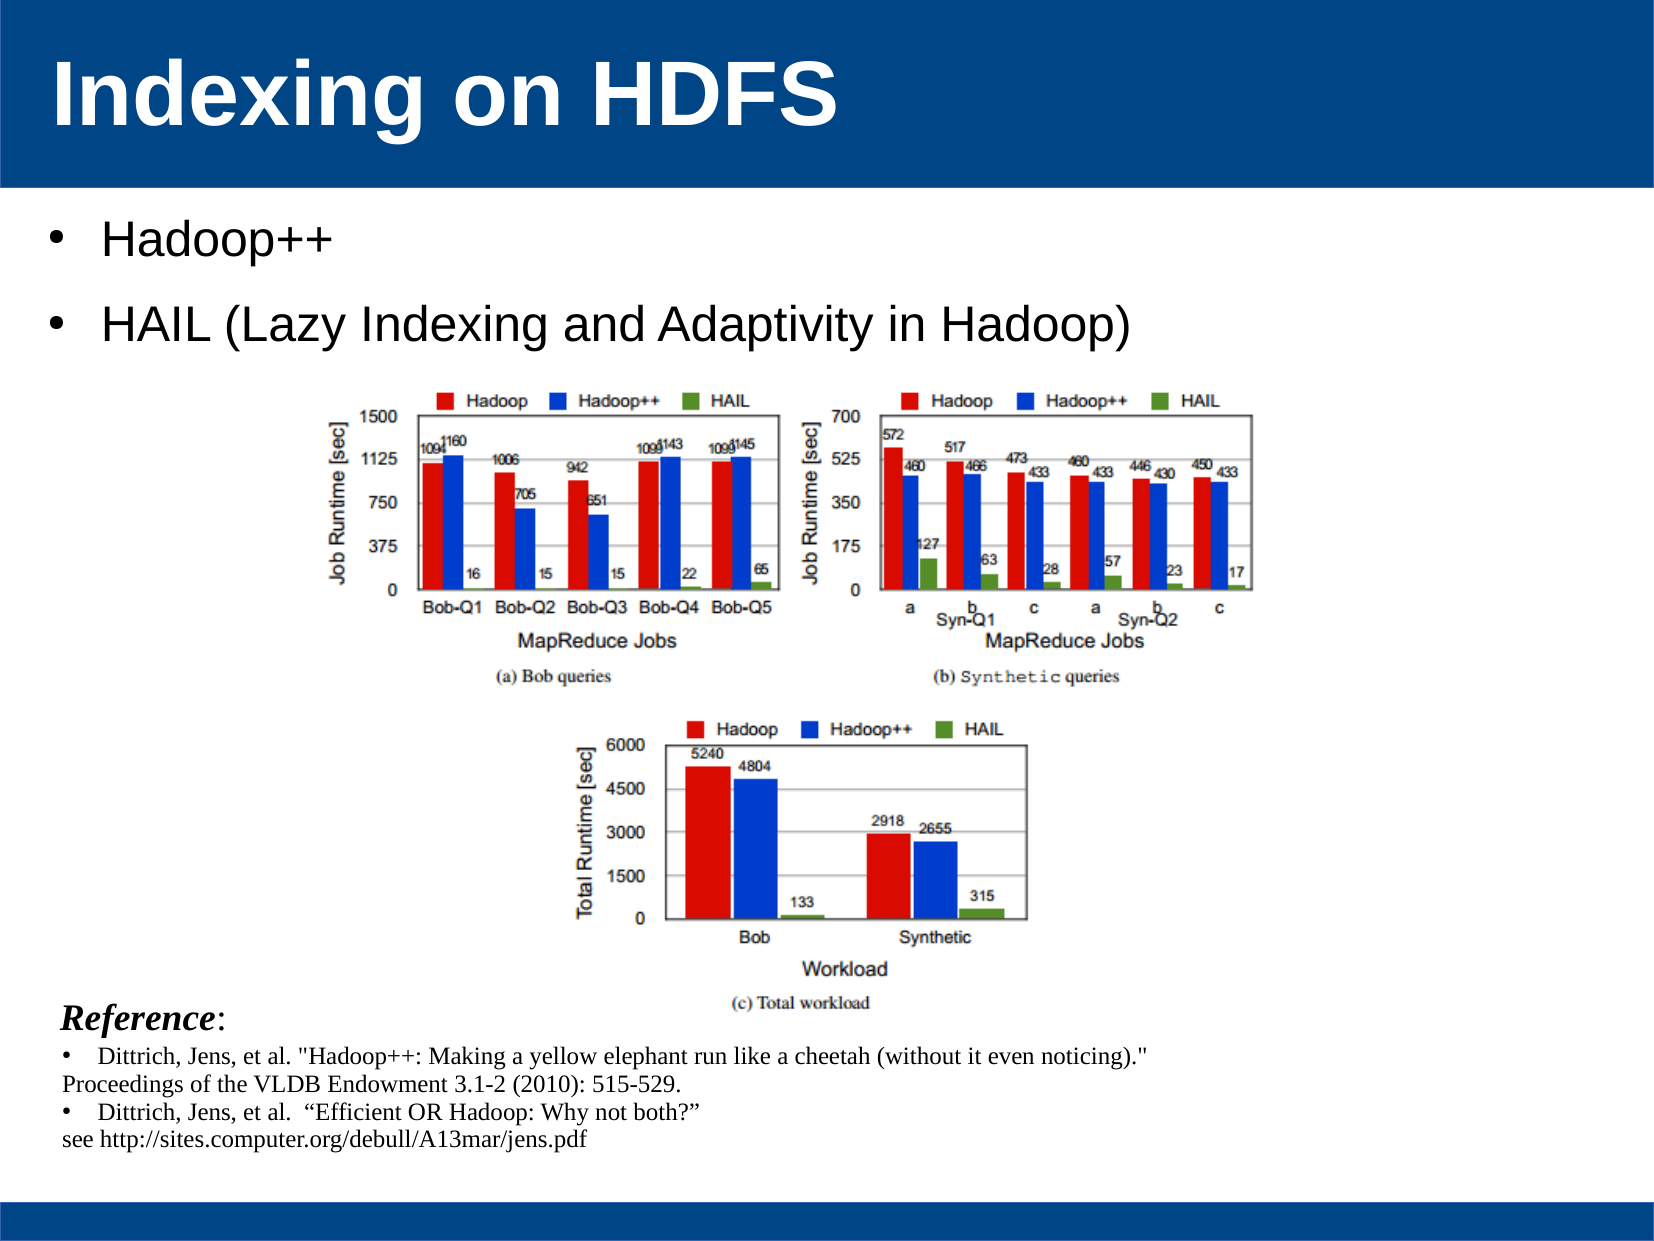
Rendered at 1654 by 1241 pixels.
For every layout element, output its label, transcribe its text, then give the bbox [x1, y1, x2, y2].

picture [315, 368, 1269, 1021]
text_box Reference: [45, 990, 242, 1047]
title Indexing on HDFS [0, 0, 1654, 188]
text_box Dittrich, Jens, et al. "Hadoop++: Making a yellow elephant run like a cheetah (without it even noticing)." Proceedings of the VLDB Endowment 3.1-2 (2010): 515-529. Dittrich, Jens, et al. “Efficient OR Hadoop: Why not both?” see http://sites.computer.org/debull/A13mar/jens.pdf [47, 1035, 1171, 1162]
list Hadoop++ HAIL (Lazy Indexing and Adaptivity in Hadoop) [30, 210, 1519, 931]
